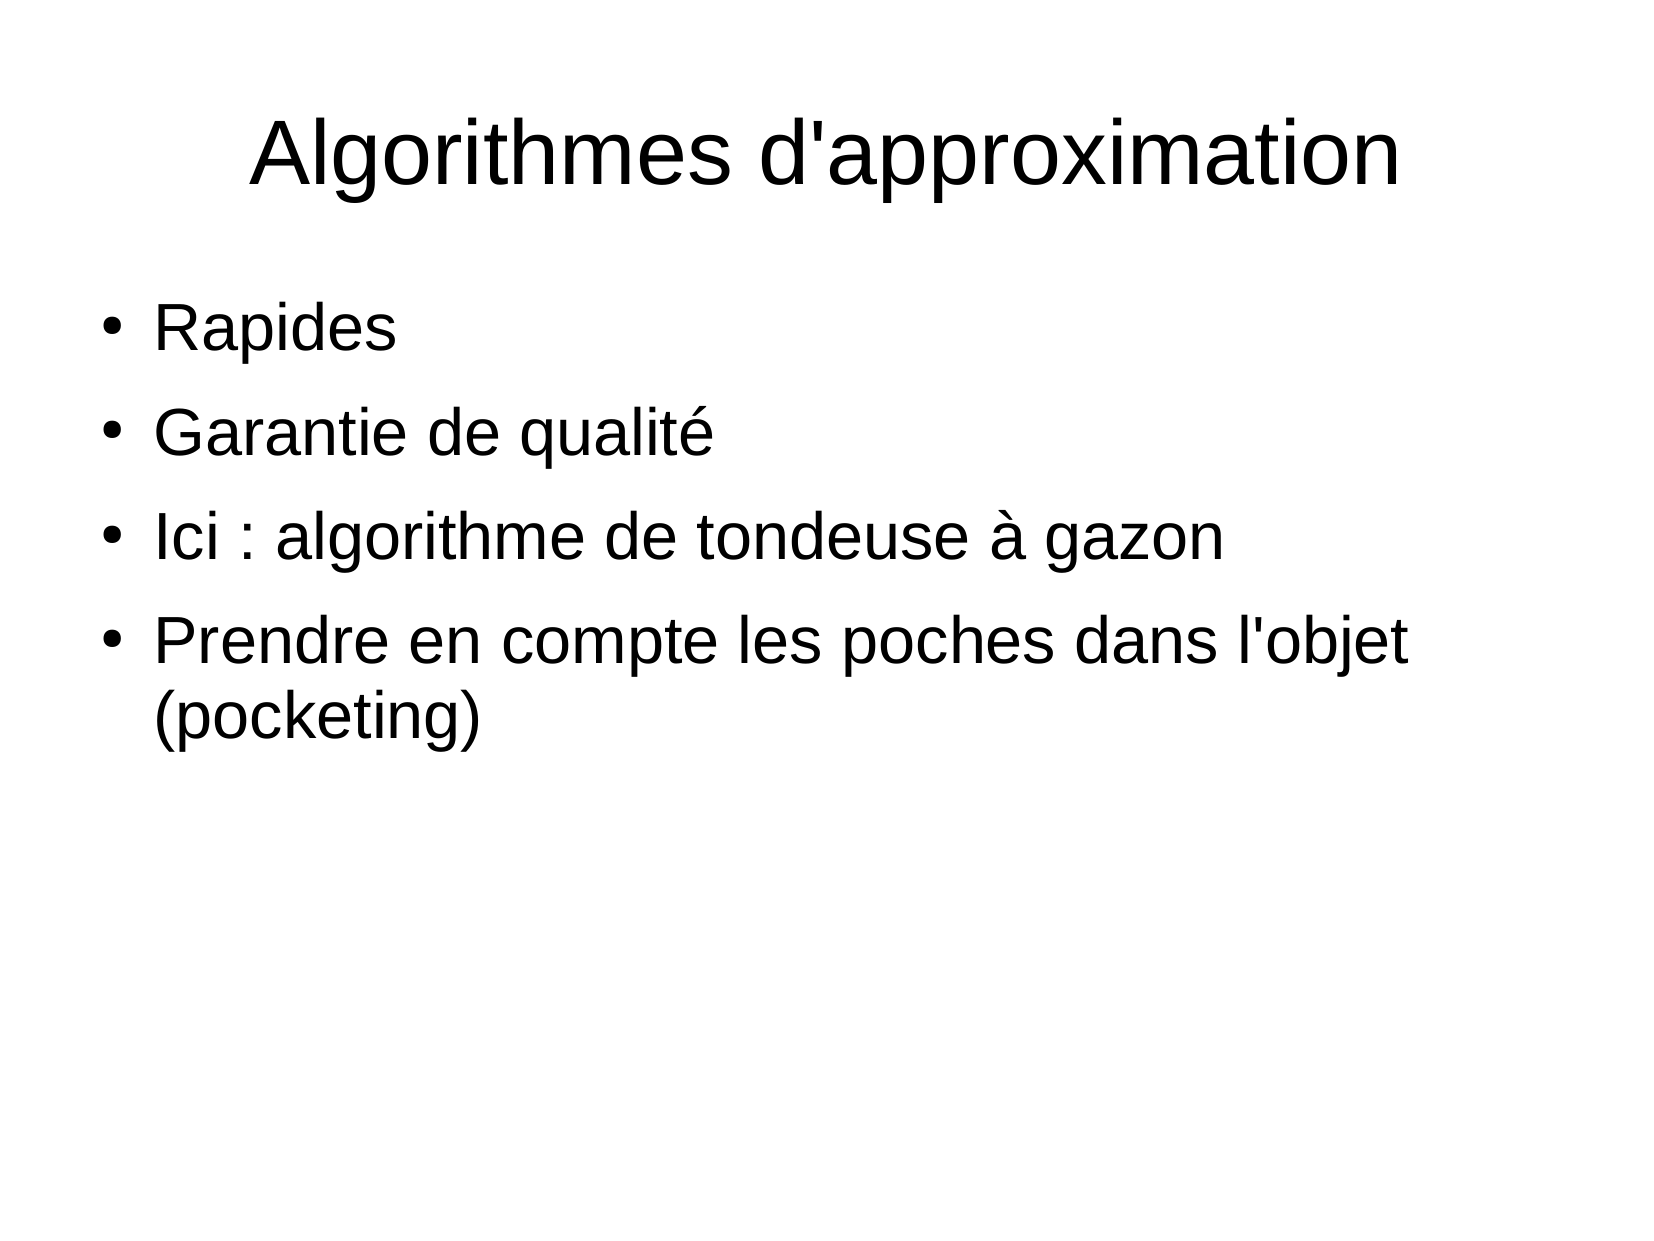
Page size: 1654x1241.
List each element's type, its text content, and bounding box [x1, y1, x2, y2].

title Algorithmes d'approximation [82, 49, 1571, 257]
list Rapides Garantie de qualité Ici : algorithme de tondeuse à gazon Prendre en compte les poches dans l'objet (pocketing) [82, 290, 1571, 1010]
